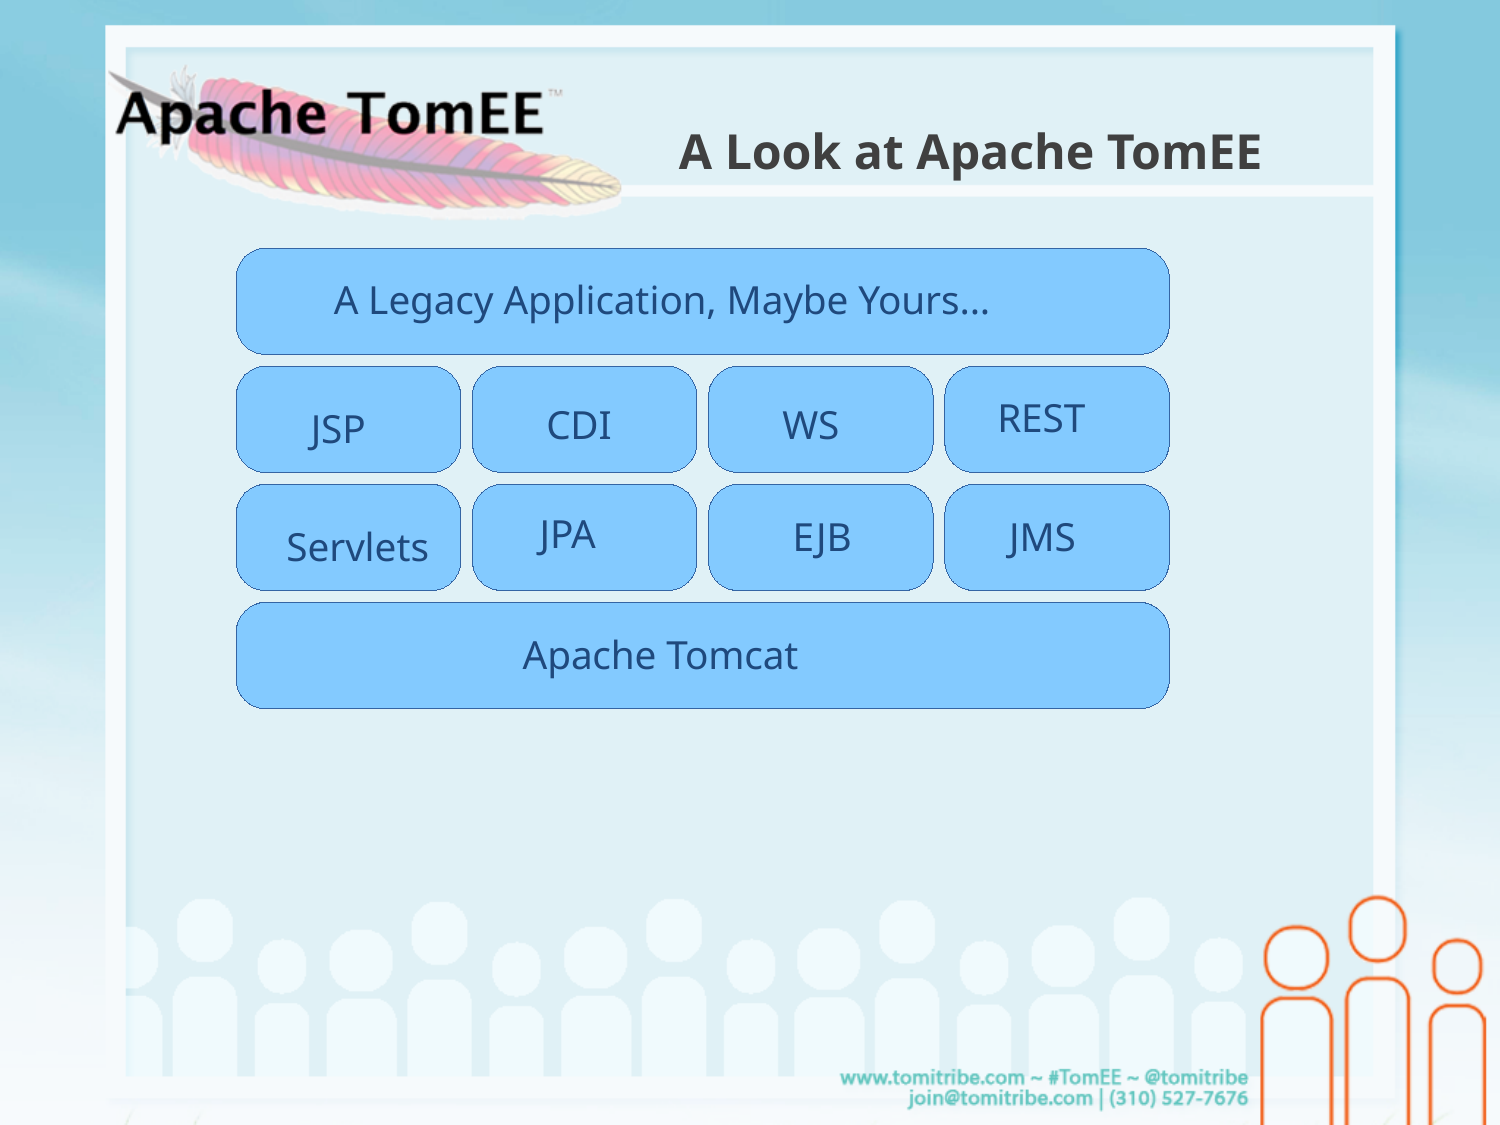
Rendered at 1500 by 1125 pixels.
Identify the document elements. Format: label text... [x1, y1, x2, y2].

text_box [246, 583, 451, 591]
text_box REST [947, 354, 1112, 454]
text_box JSP [260, 364, 391, 465]
text_box [944, 366, 1170, 473]
picture [0, 0, 1500, 1125]
text_box [472, 366, 697, 473]
text_box [944, 484, 1170, 591]
text_box EJB [742, 472, 875, 573]
title A Look at Apache TomEE [545, 59, 1396, 213]
text_box WS [732, 361, 862, 461]
text_box [708, 366, 934, 473]
text_box [472, 484, 697, 591]
text_box [453, 494, 461, 581]
text_box [236, 248, 1168, 355]
text_box [236, 366, 461, 473]
text_box A Legacy Application, Maybe Yours... [283, 236, 1205, 336]
text_box JPA [489, 470, 620, 570]
text_box [236, 602, 1170, 709]
text_box [708, 484, 934, 591]
text_box CDI [496, 361, 632, 461]
text_box JMS [958, 472, 1098, 573]
text_box Apache Tomcat [472, 590, 1063, 691]
text_box Servlets [236, 483, 453, 583]
